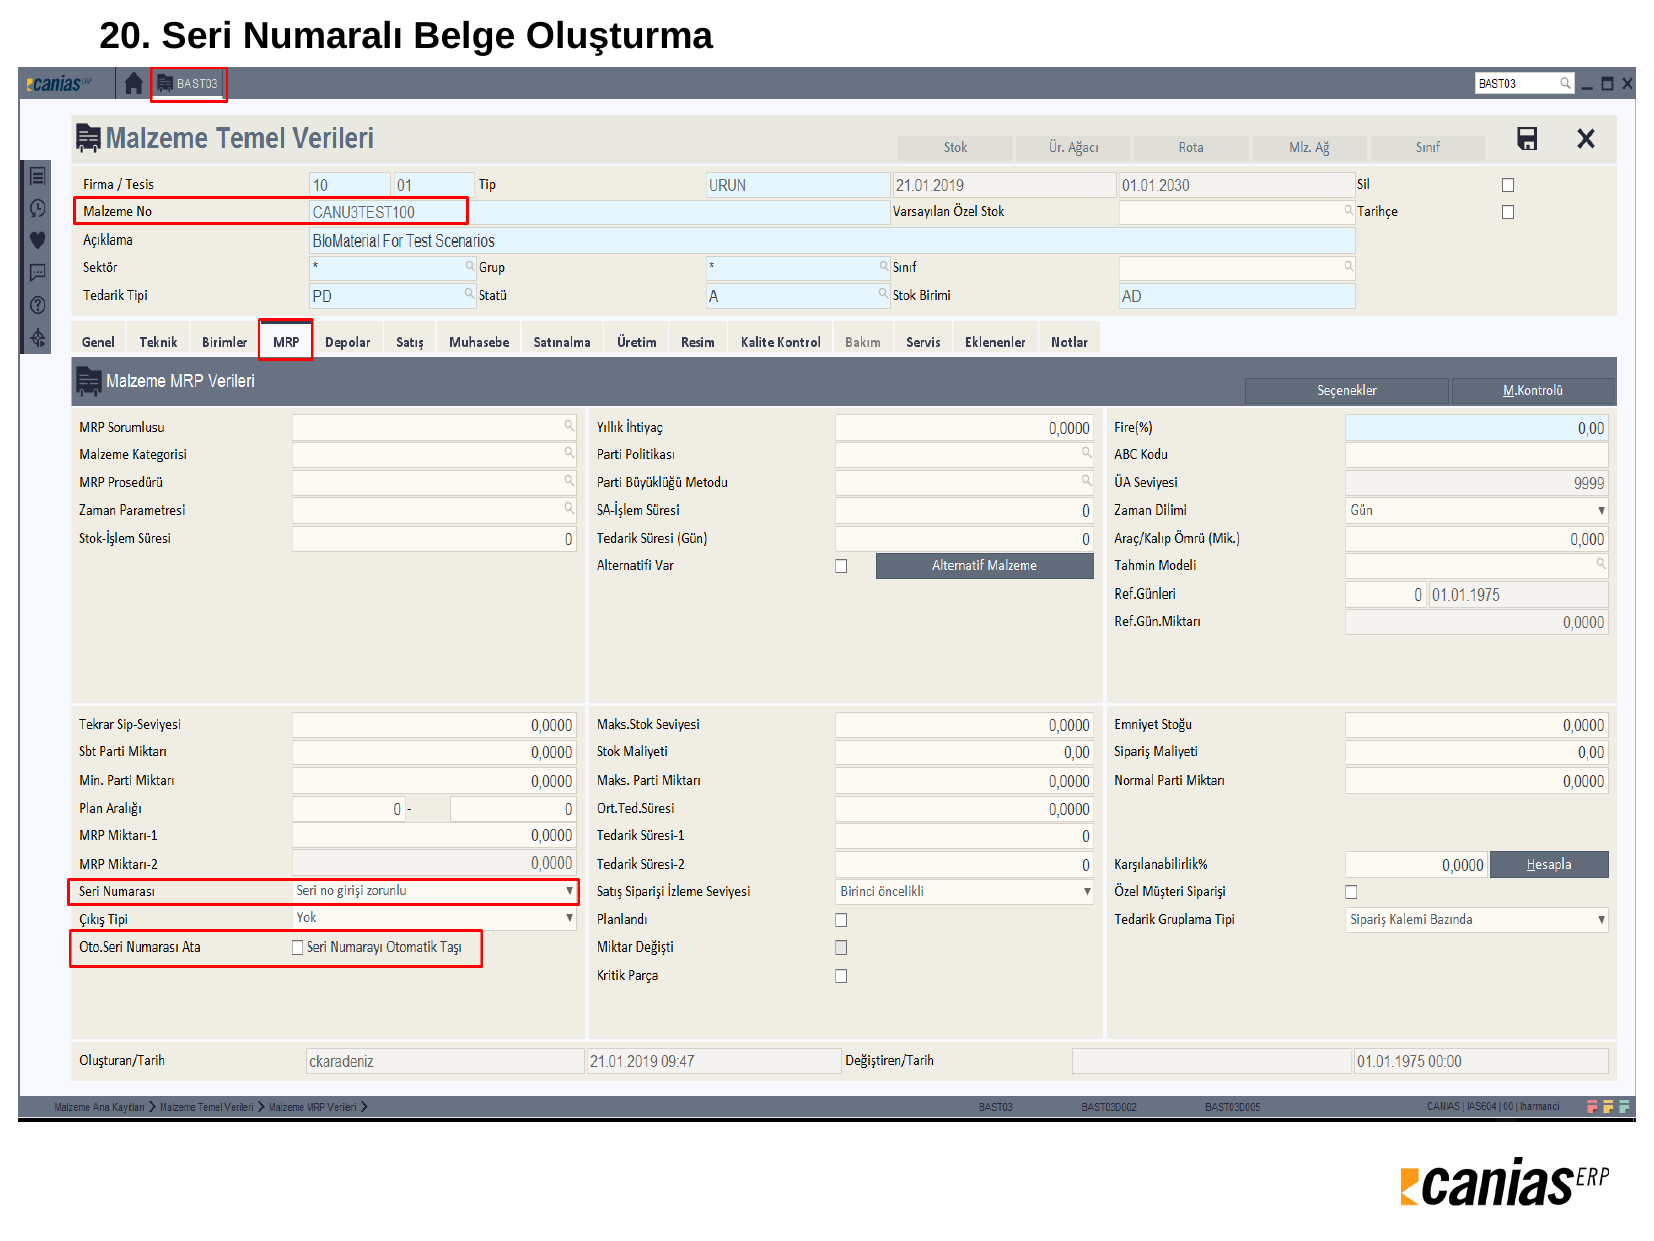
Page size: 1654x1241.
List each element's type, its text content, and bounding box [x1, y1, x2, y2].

picture [18, 67, 1636, 1123]
picture [1375, 1139, 1635, 1223]
text_box 20. Seri Numaralı Belge Oluşturma [10, 6, 1625, 65]
